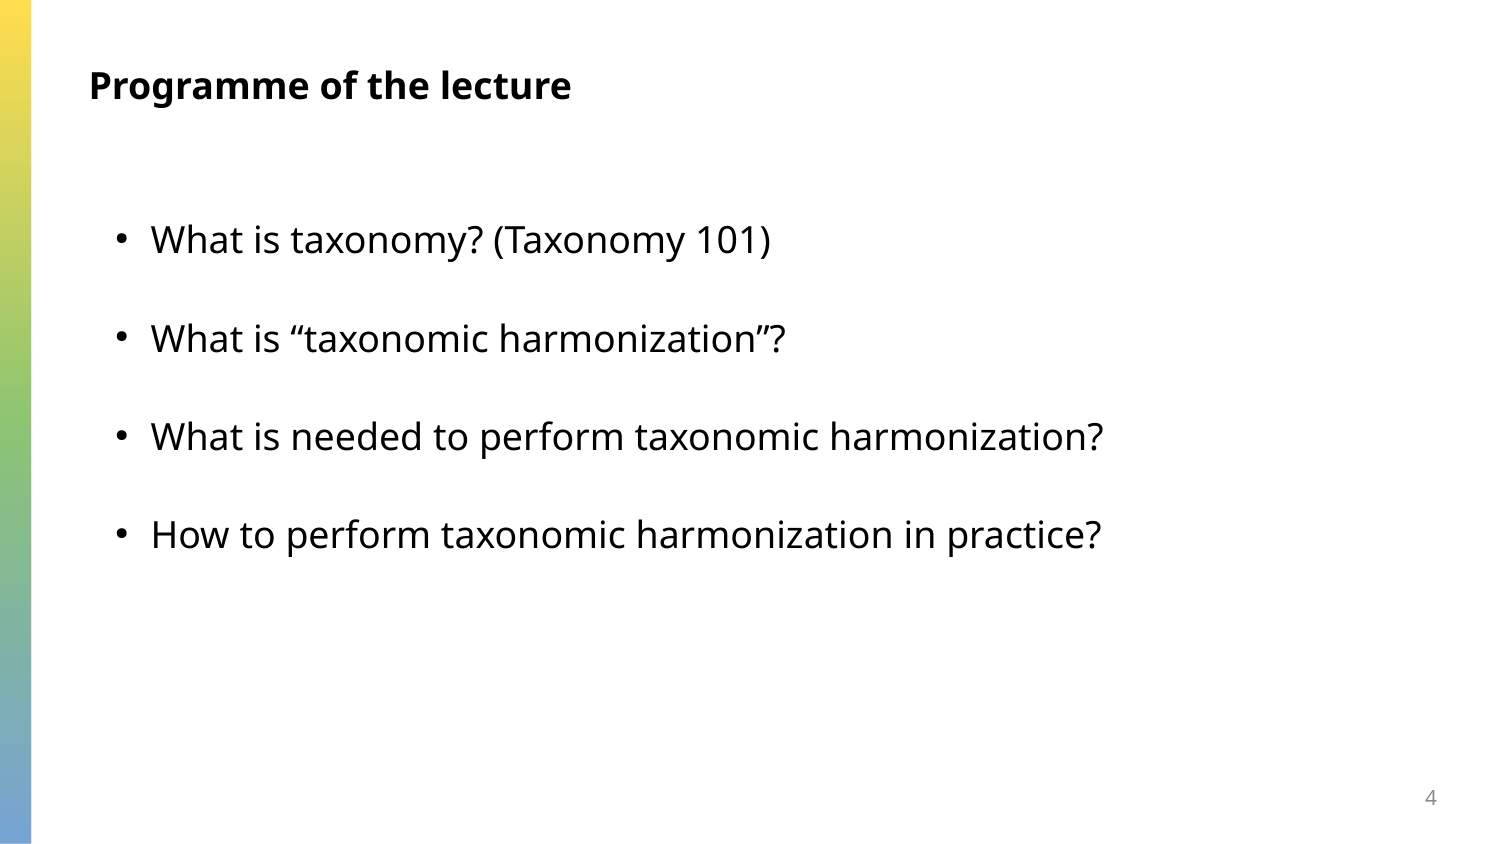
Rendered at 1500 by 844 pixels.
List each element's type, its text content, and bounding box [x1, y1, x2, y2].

text_box What is taxonomy? (Taxonomy 101) What is “taxonomic harmonization”? What is needed to perform taxonomic harmonization? How to perform taxonomic harmonization in practice? [100, 206, 1400, 637]
picture [0, 0, 1500, 844]
list Programme of the lecture [88, 61, 1442, 157]
